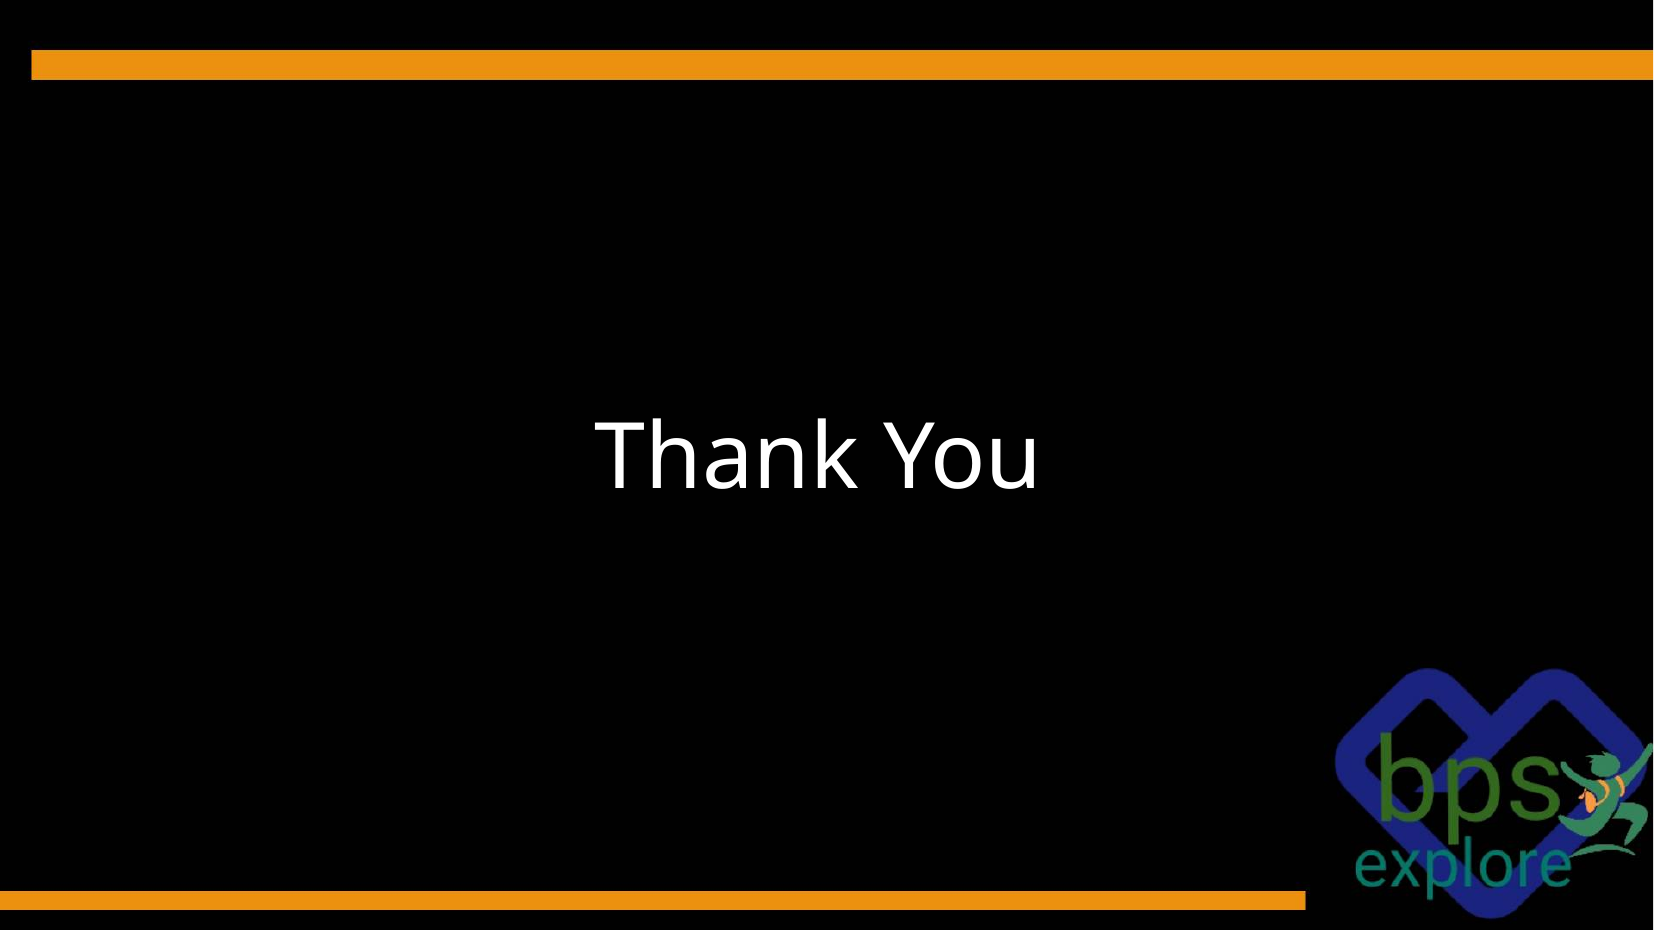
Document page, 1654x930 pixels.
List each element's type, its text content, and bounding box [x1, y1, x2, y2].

title Thank You [75, 375, 1563, 531]
picture [0, 0, 1654, 930]
